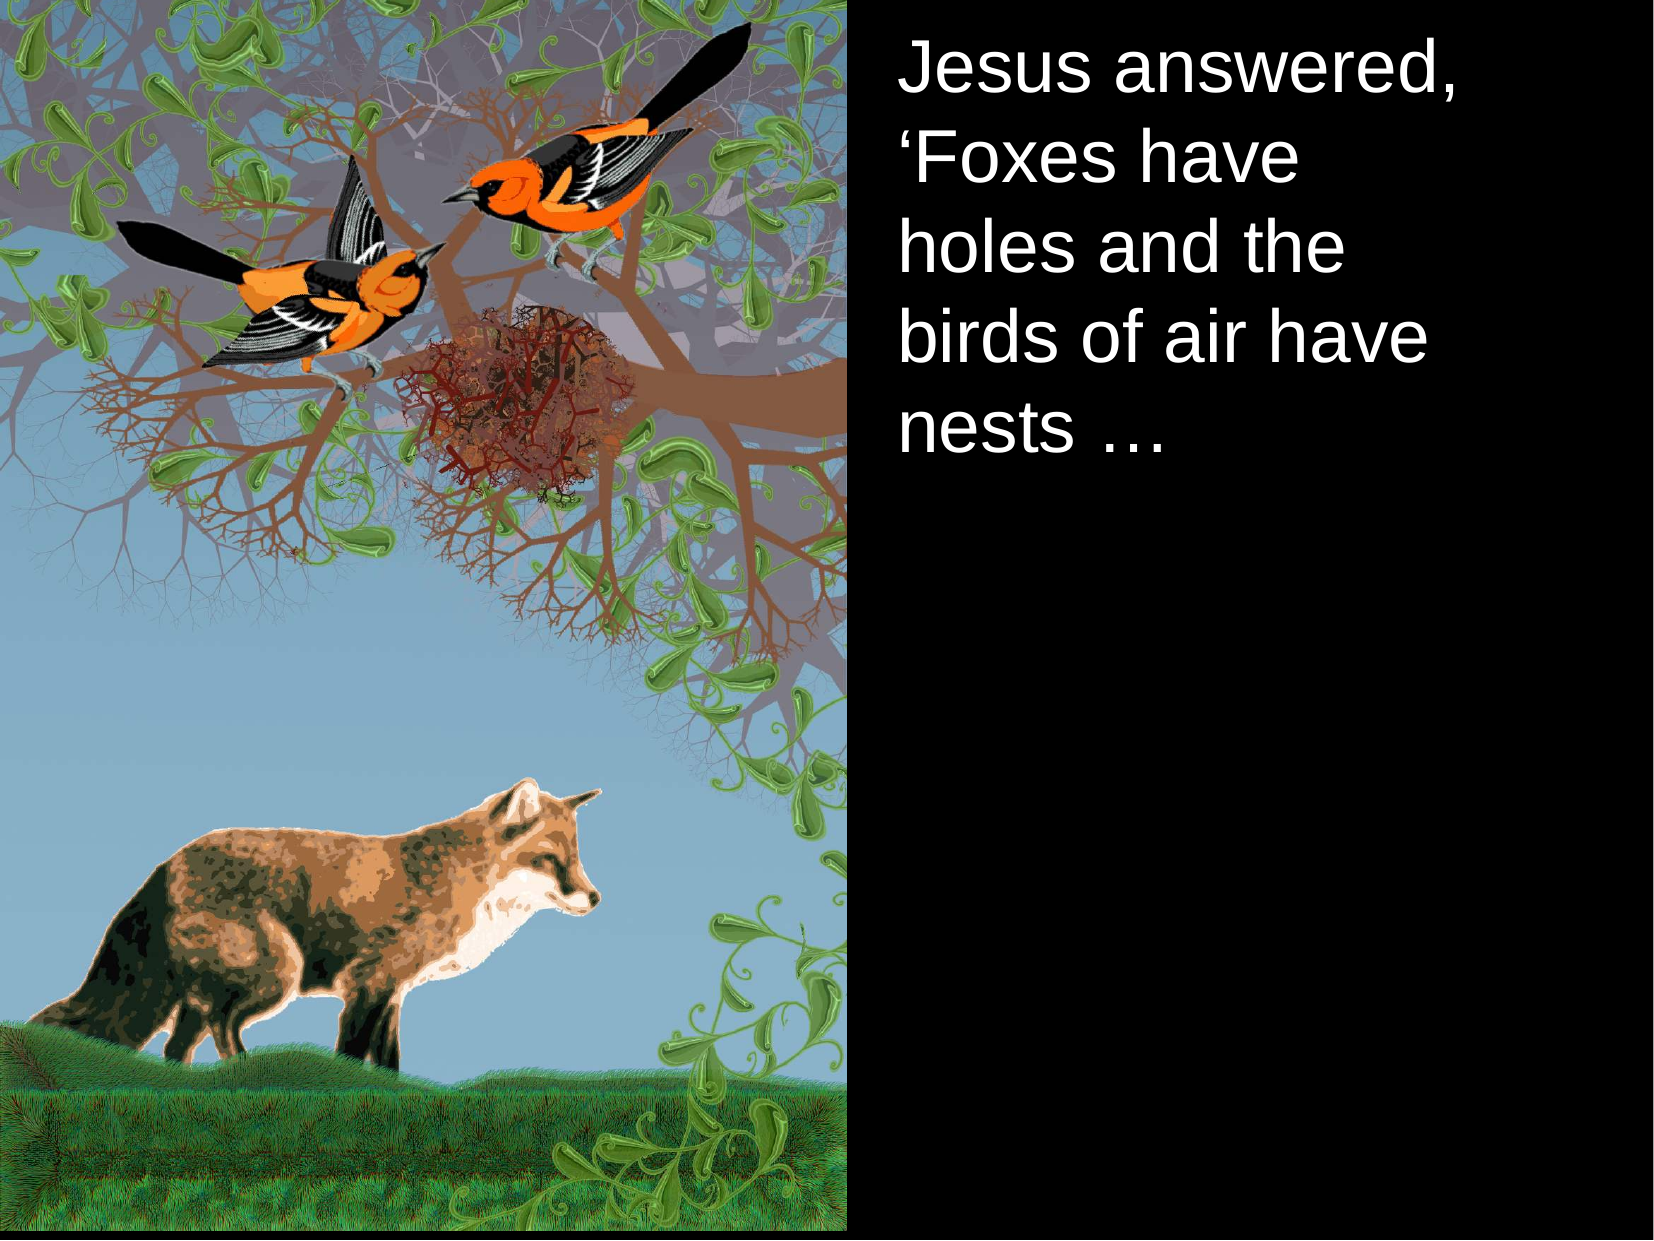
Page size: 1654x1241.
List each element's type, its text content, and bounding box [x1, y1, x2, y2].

text_box [0, 0, 847, 1231]
text_box Jesus answered, ‘Foxes have holes and the birds of air have nests … [882, 10, 1497, 476]
